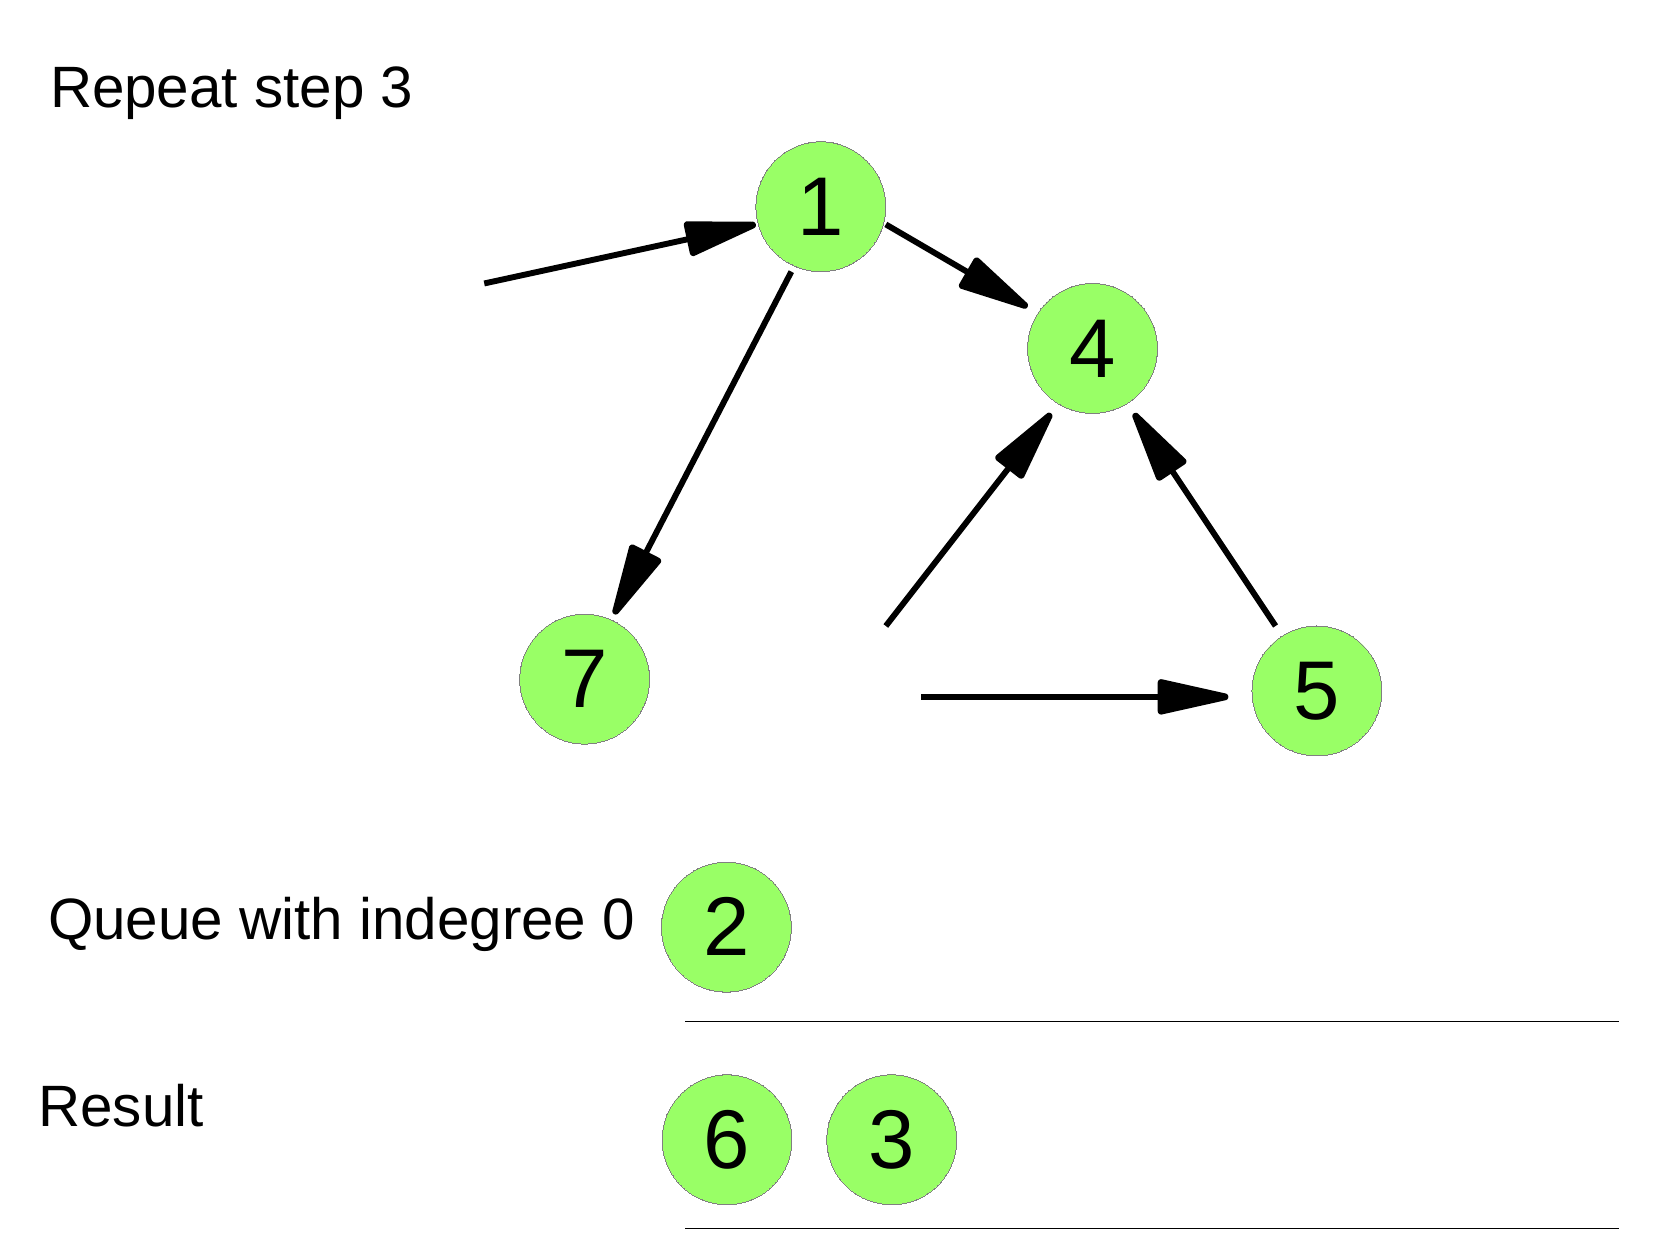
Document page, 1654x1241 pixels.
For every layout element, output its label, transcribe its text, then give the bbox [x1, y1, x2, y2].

text_box 6 [662, 1074, 792, 1205]
text_box 3 [826, 1074, 957, 1205]
text_box 7 [519, 614, 650, 745]
text_box 4 [1027, 283, 1158, 414]
text_box 5 [1251, 625, 1382, 756]
text_box Queue with indegree 0 [33, 879, 650, 960]
text_box Result [23, 1065, 219, 1146]
text_box 2 [661, 862, 792, 993]
text_box 1 [755, 141, 886, 272]
text_box Repeat step 3 [35, 47, 429, 128]
